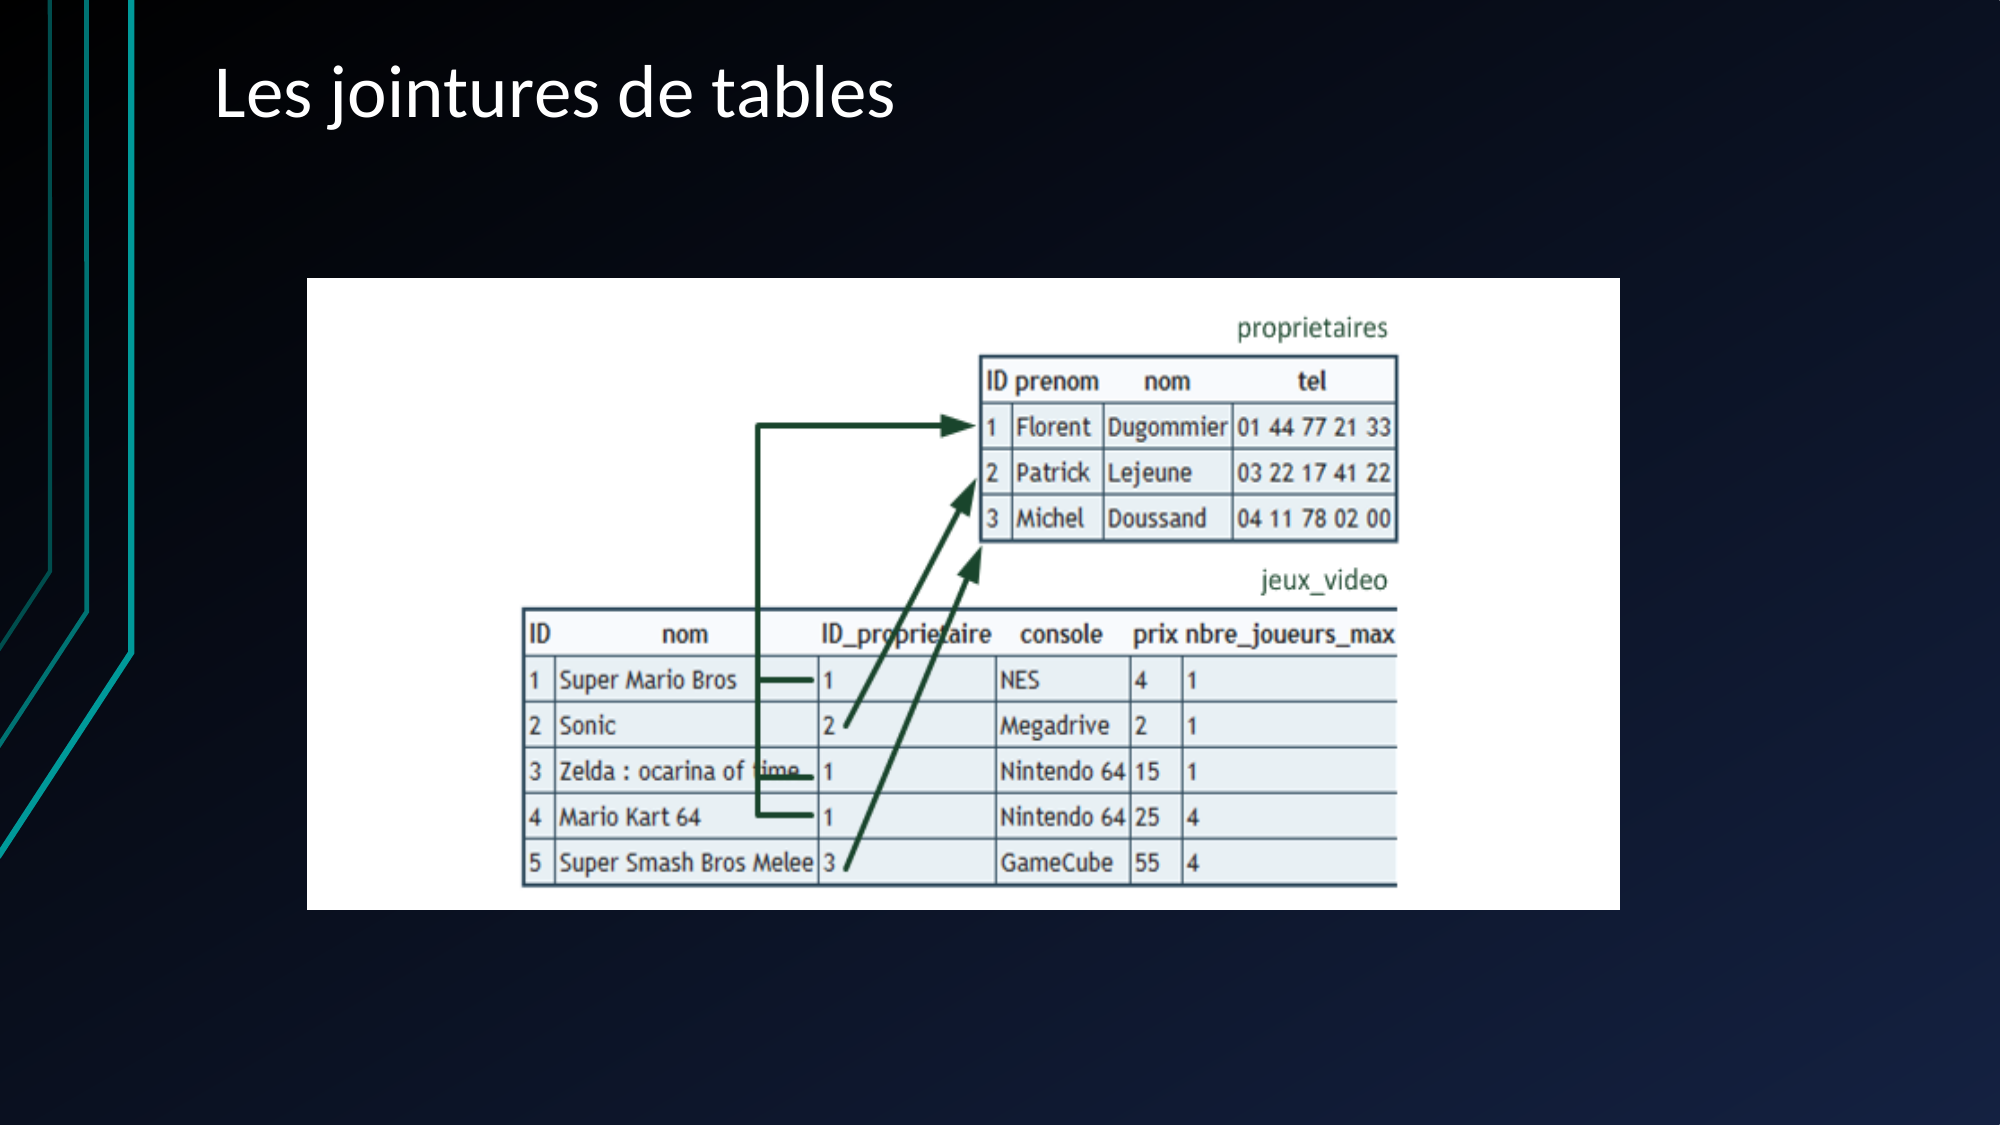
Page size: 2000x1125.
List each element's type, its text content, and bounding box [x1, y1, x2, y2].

picture [307, 278, 1620, 910]
text_box Les jointures de tables [200, 45, 1900, 246]
